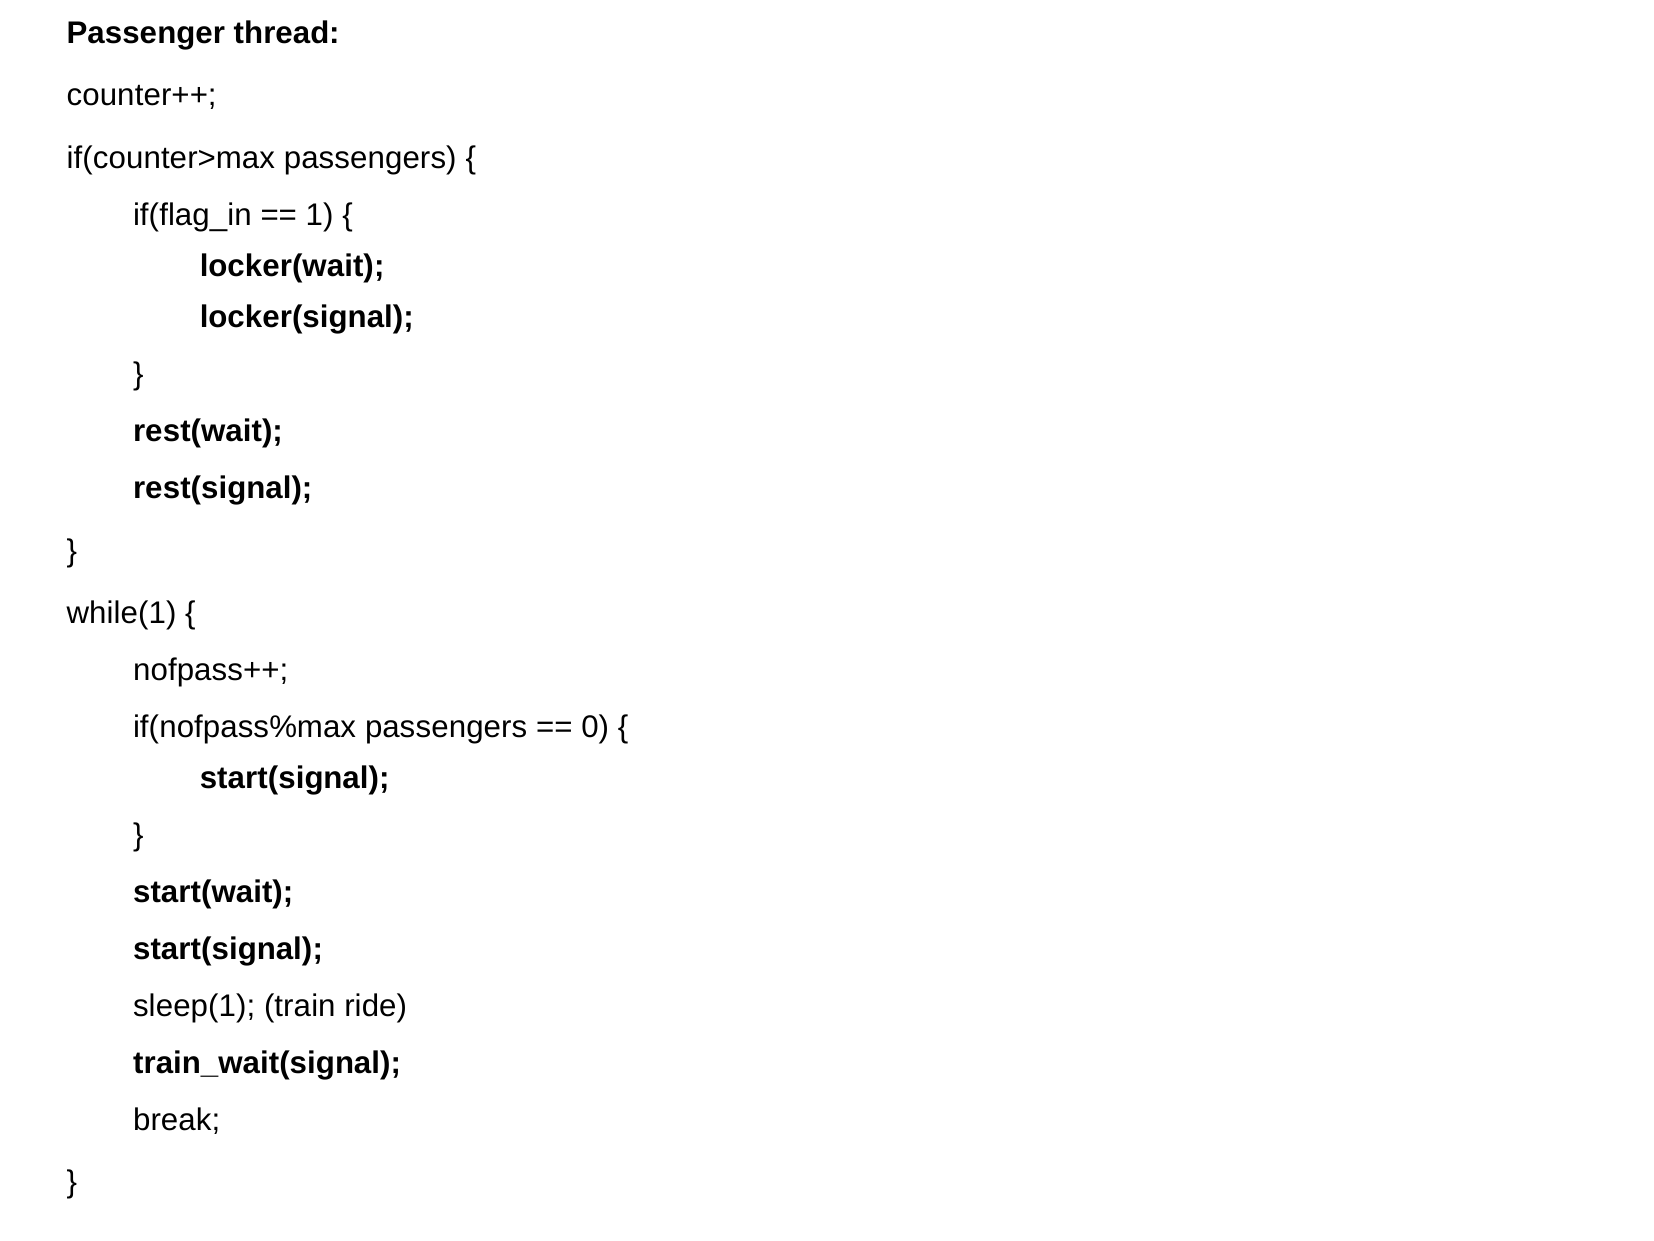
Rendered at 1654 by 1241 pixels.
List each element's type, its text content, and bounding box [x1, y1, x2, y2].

list Passenger thread: counter++; if(counter>max passengers) { if(flag_in == 1) { locker(wait); locker(signal); } rest(wait); rest(signal); } while(1) { nofpass++; if(nofpass%max passengers == 0) { start(signal); } start(wait); start(signal); sleep(1); (train ride) train_wait(signal); break; } [0, 15, 1654, 1241]
